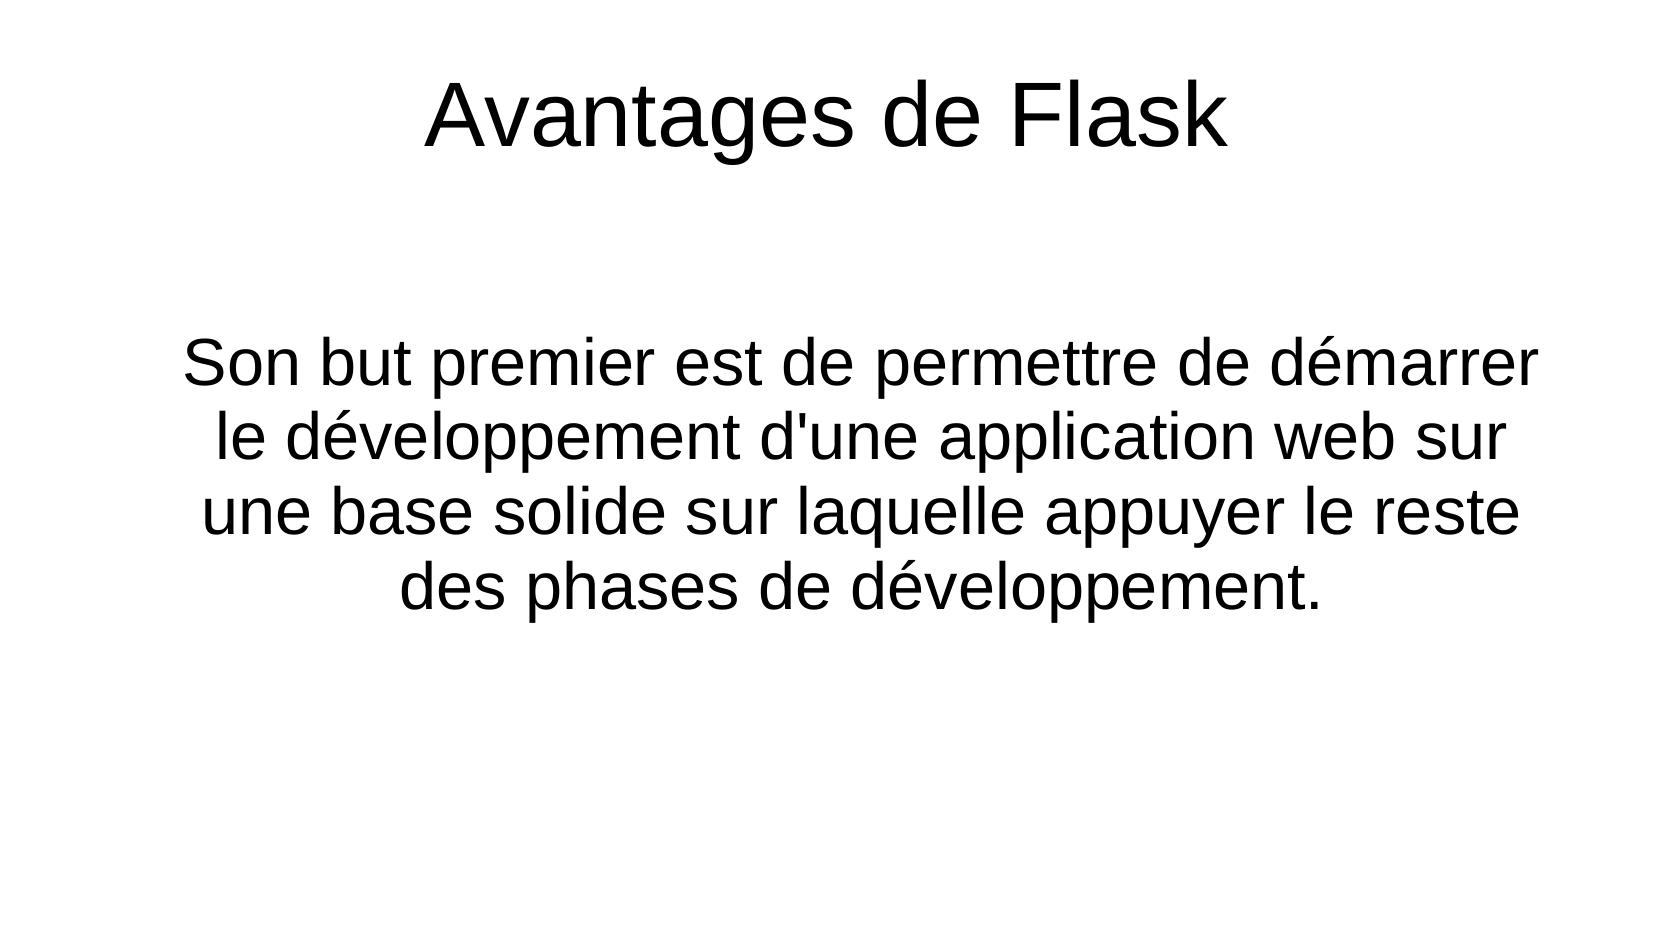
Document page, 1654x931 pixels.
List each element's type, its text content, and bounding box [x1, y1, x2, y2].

title Avantages de Flask [82, 37, 1571, 193]
list Son but premier est de permettre de démarrer le développement d'une application web sur une base solide sur laquelle appuyer le reste des phases de développement. [82, 204, 1571, 745]
